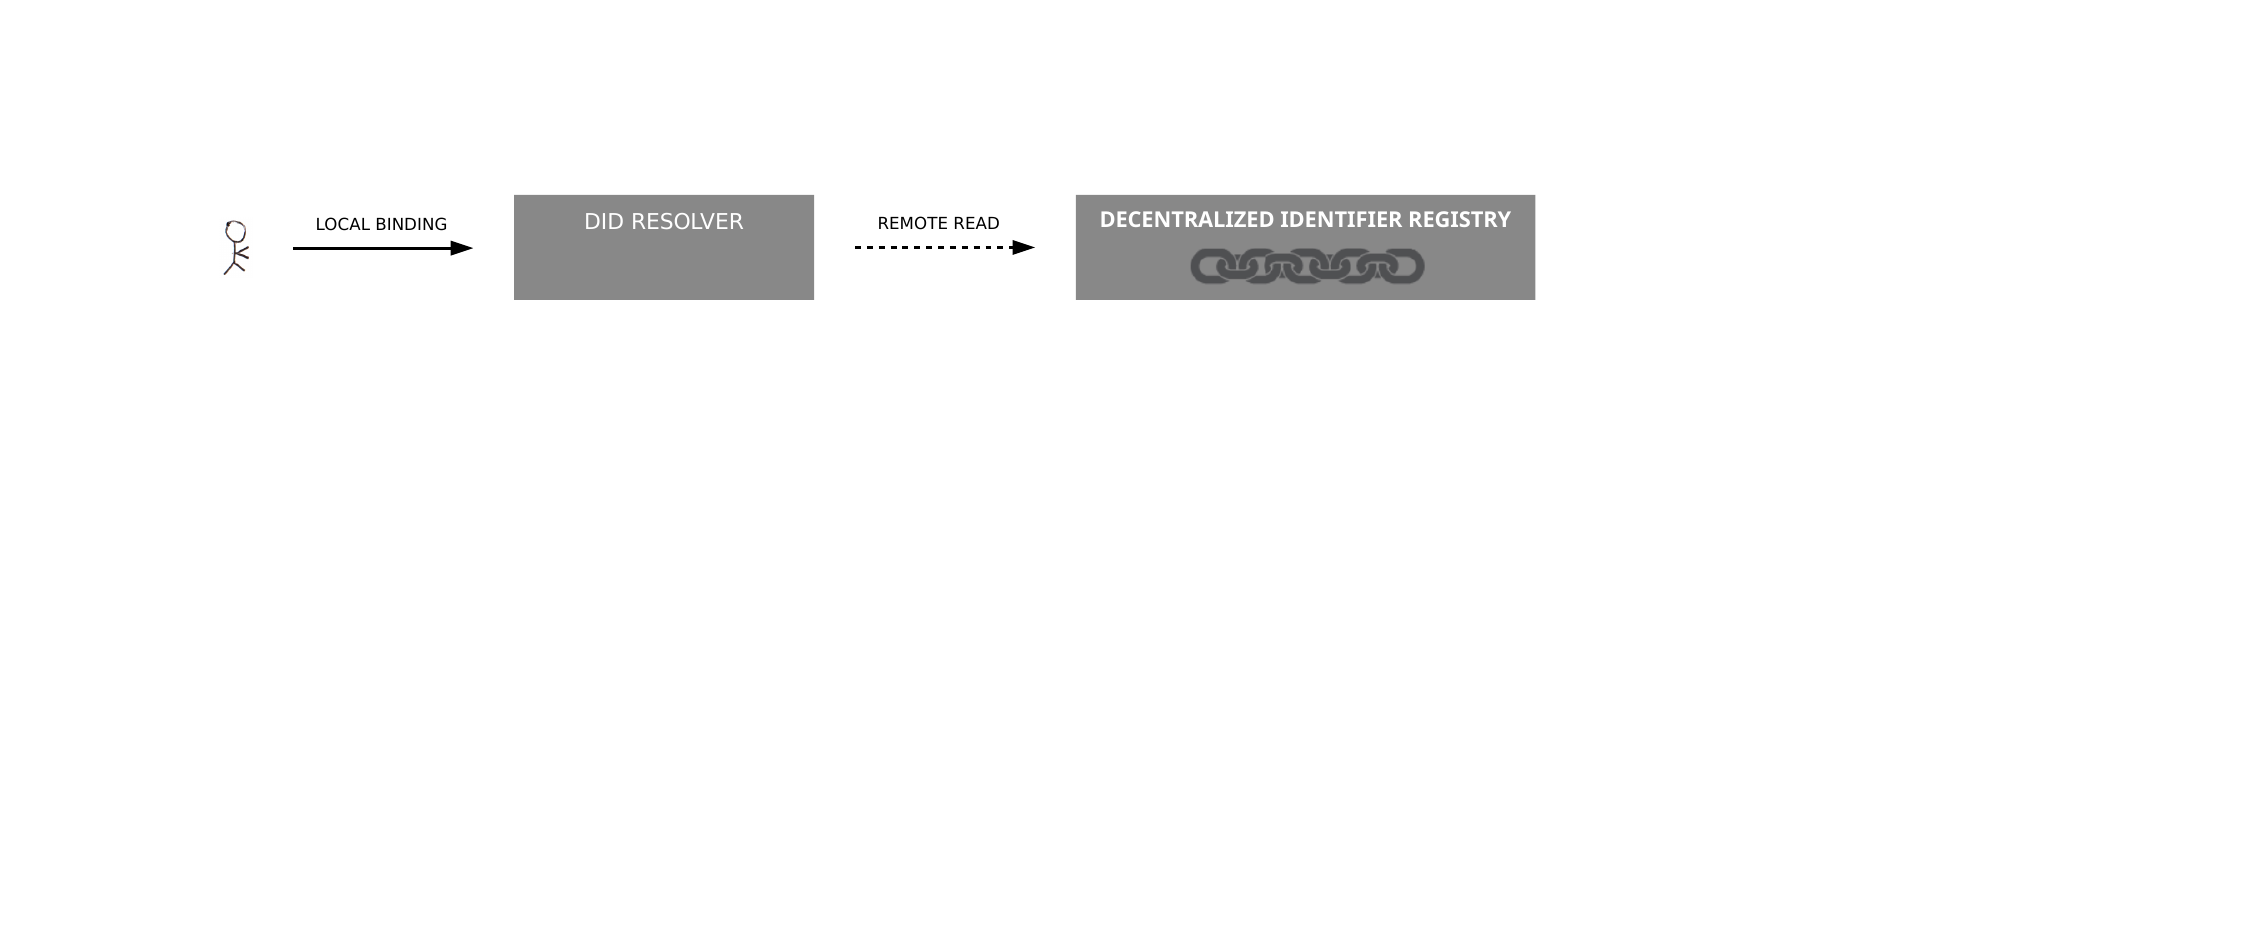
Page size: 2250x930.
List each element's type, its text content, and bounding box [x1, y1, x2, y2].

picture [1176, 238, 1435, 293]
text_box LOCAL BINDING [300, 207, 466, 255]
text_box DECENTRALIZED IDENTIFIER REGISTRY [1075, 194, 1536, 300]
text_box DID RESOLVER [514, 194, 815, 300]
text_box REMOTE READ [862, 206, 1028, 254]
picture [219, 217, 253, 278]
